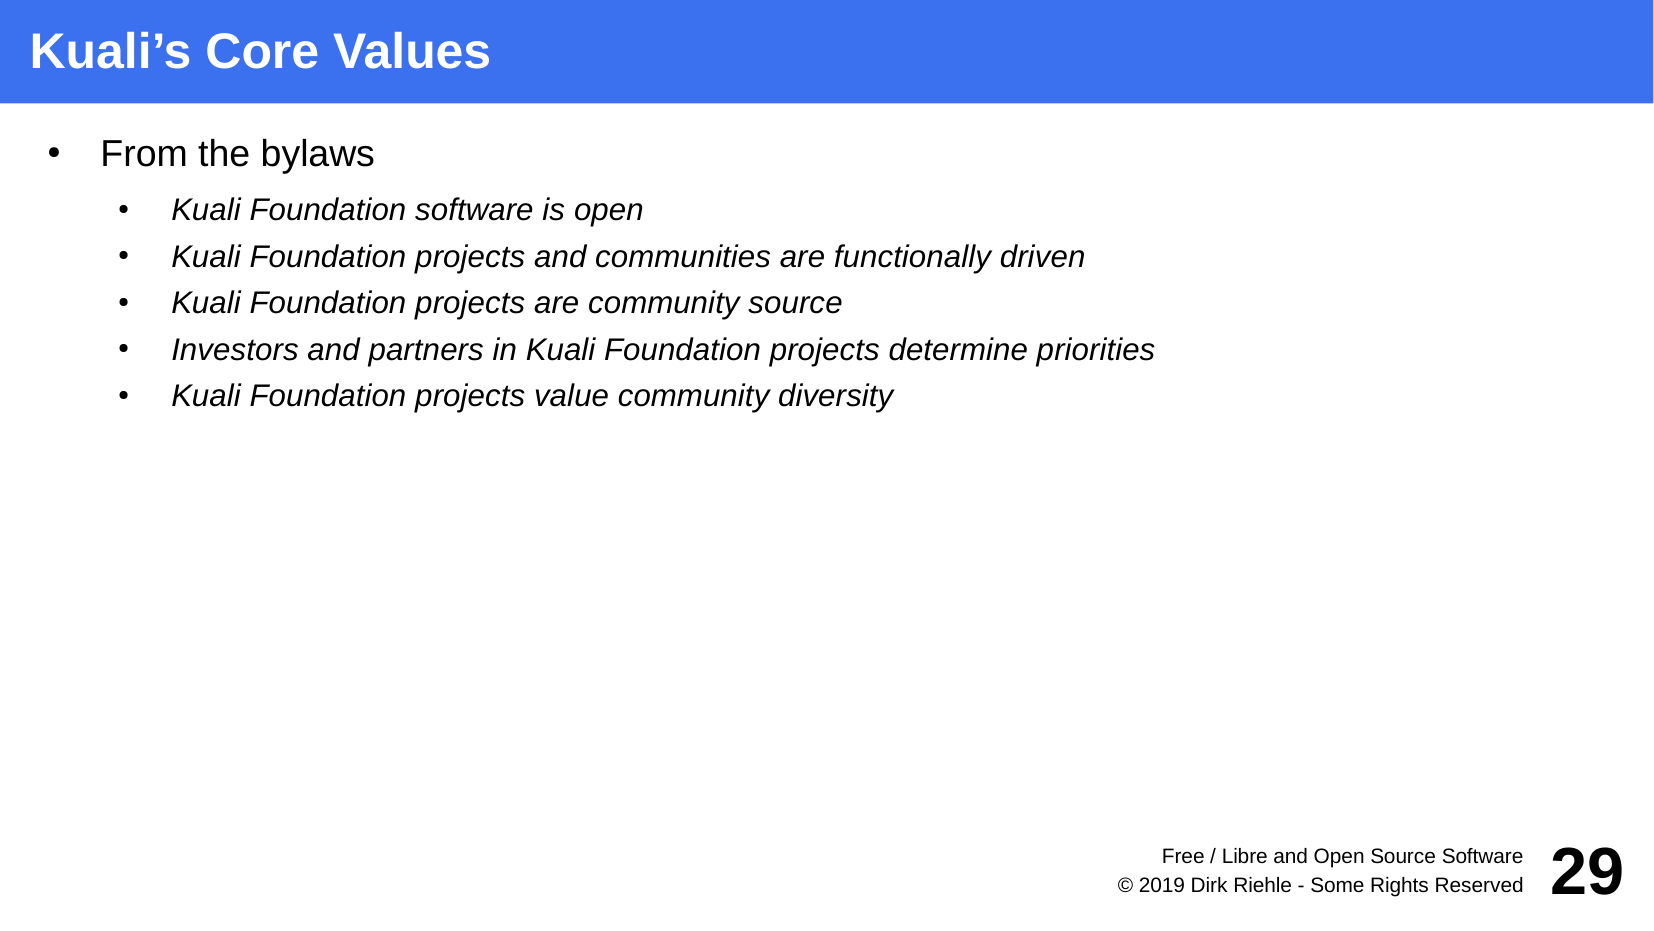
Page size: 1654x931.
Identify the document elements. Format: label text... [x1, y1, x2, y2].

list From the bylaws Kuali Foundation software is open Kuali Foundation projects and communities are functionally driven Kuali Foundation projects are community source Investors and partners in Kuali Foundation projects determine priorities Kuali Foundation projects value community diversity [29, 132, 1625, 813]
title Kuali’s Core Values [0, 0, 1654, 104]
